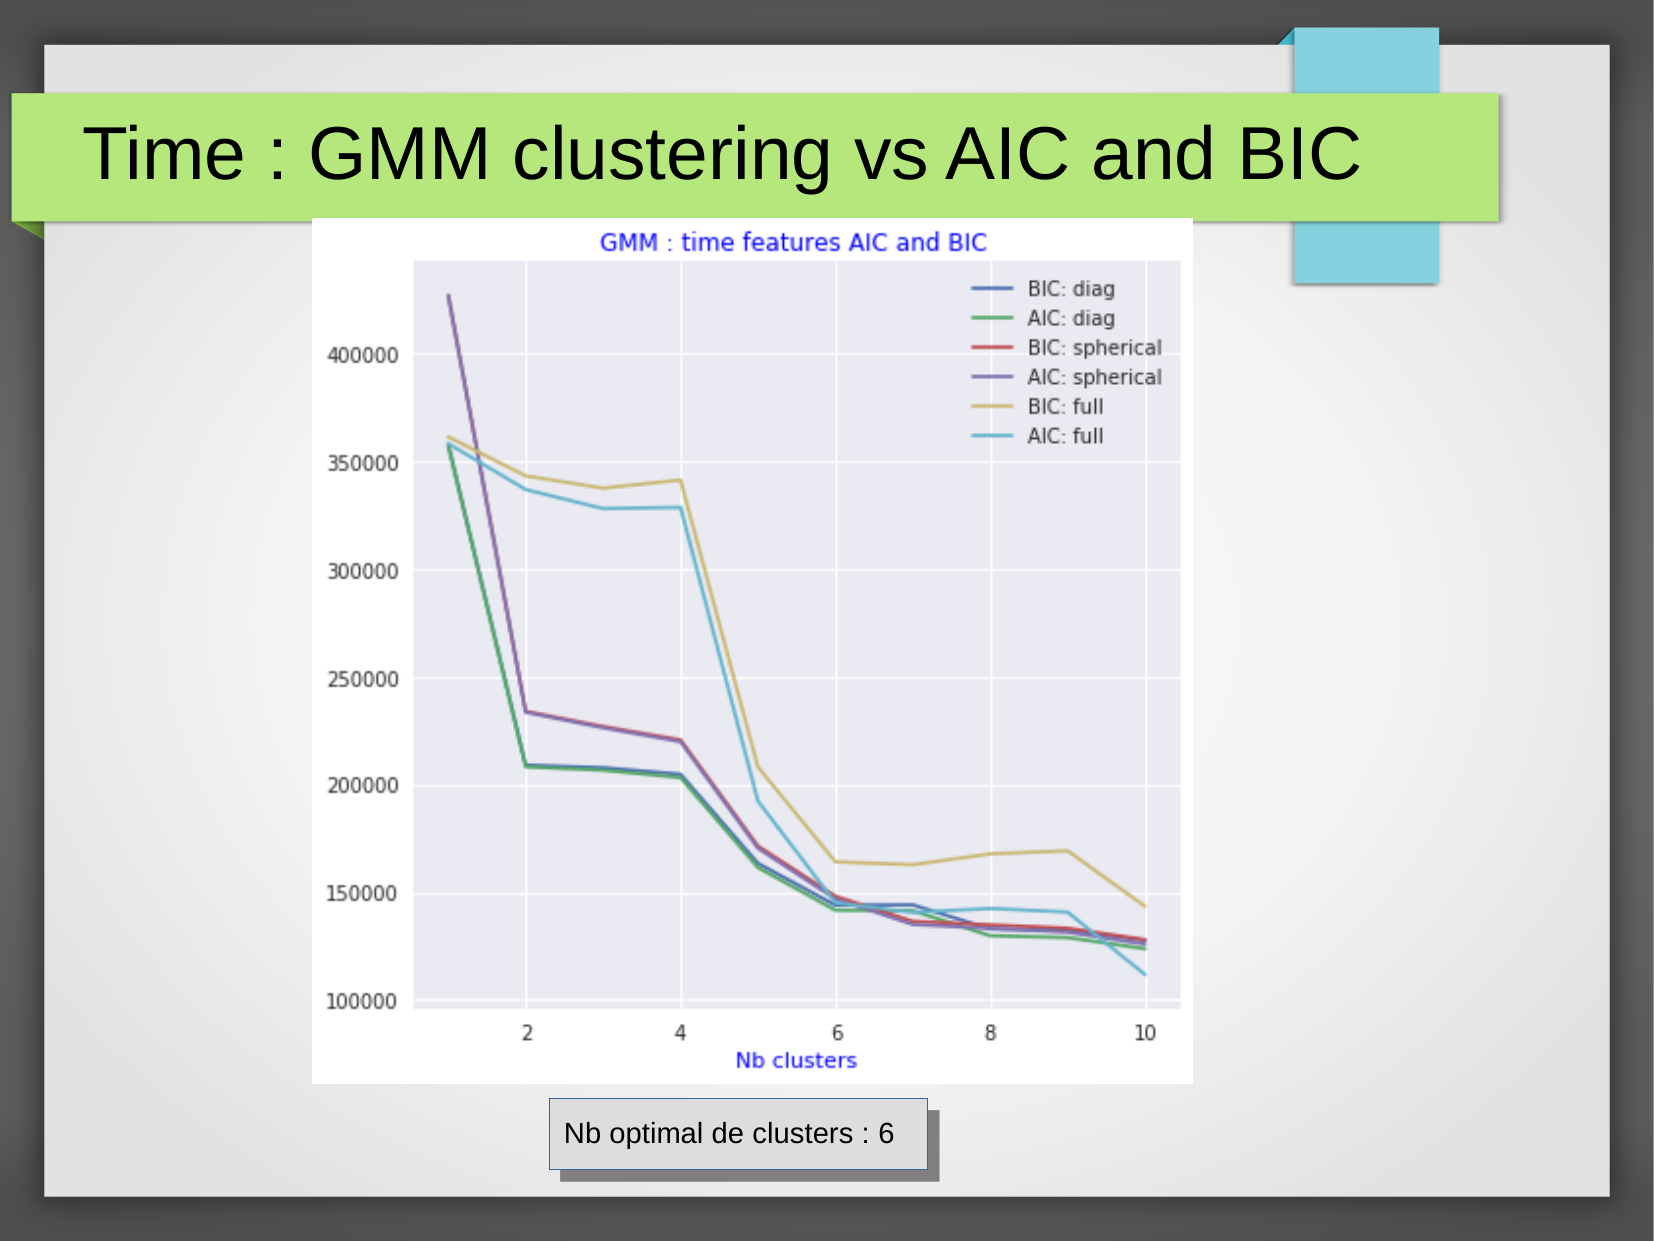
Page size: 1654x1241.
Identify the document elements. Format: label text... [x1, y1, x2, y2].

title Time : GMM clustering vs AIC and BIC [82, 94, 1477, 213]
text_box Nb optimal de clusters : 6 [549, 1098, 928, 1170]
picture [0, 0, 1654, 1241]
